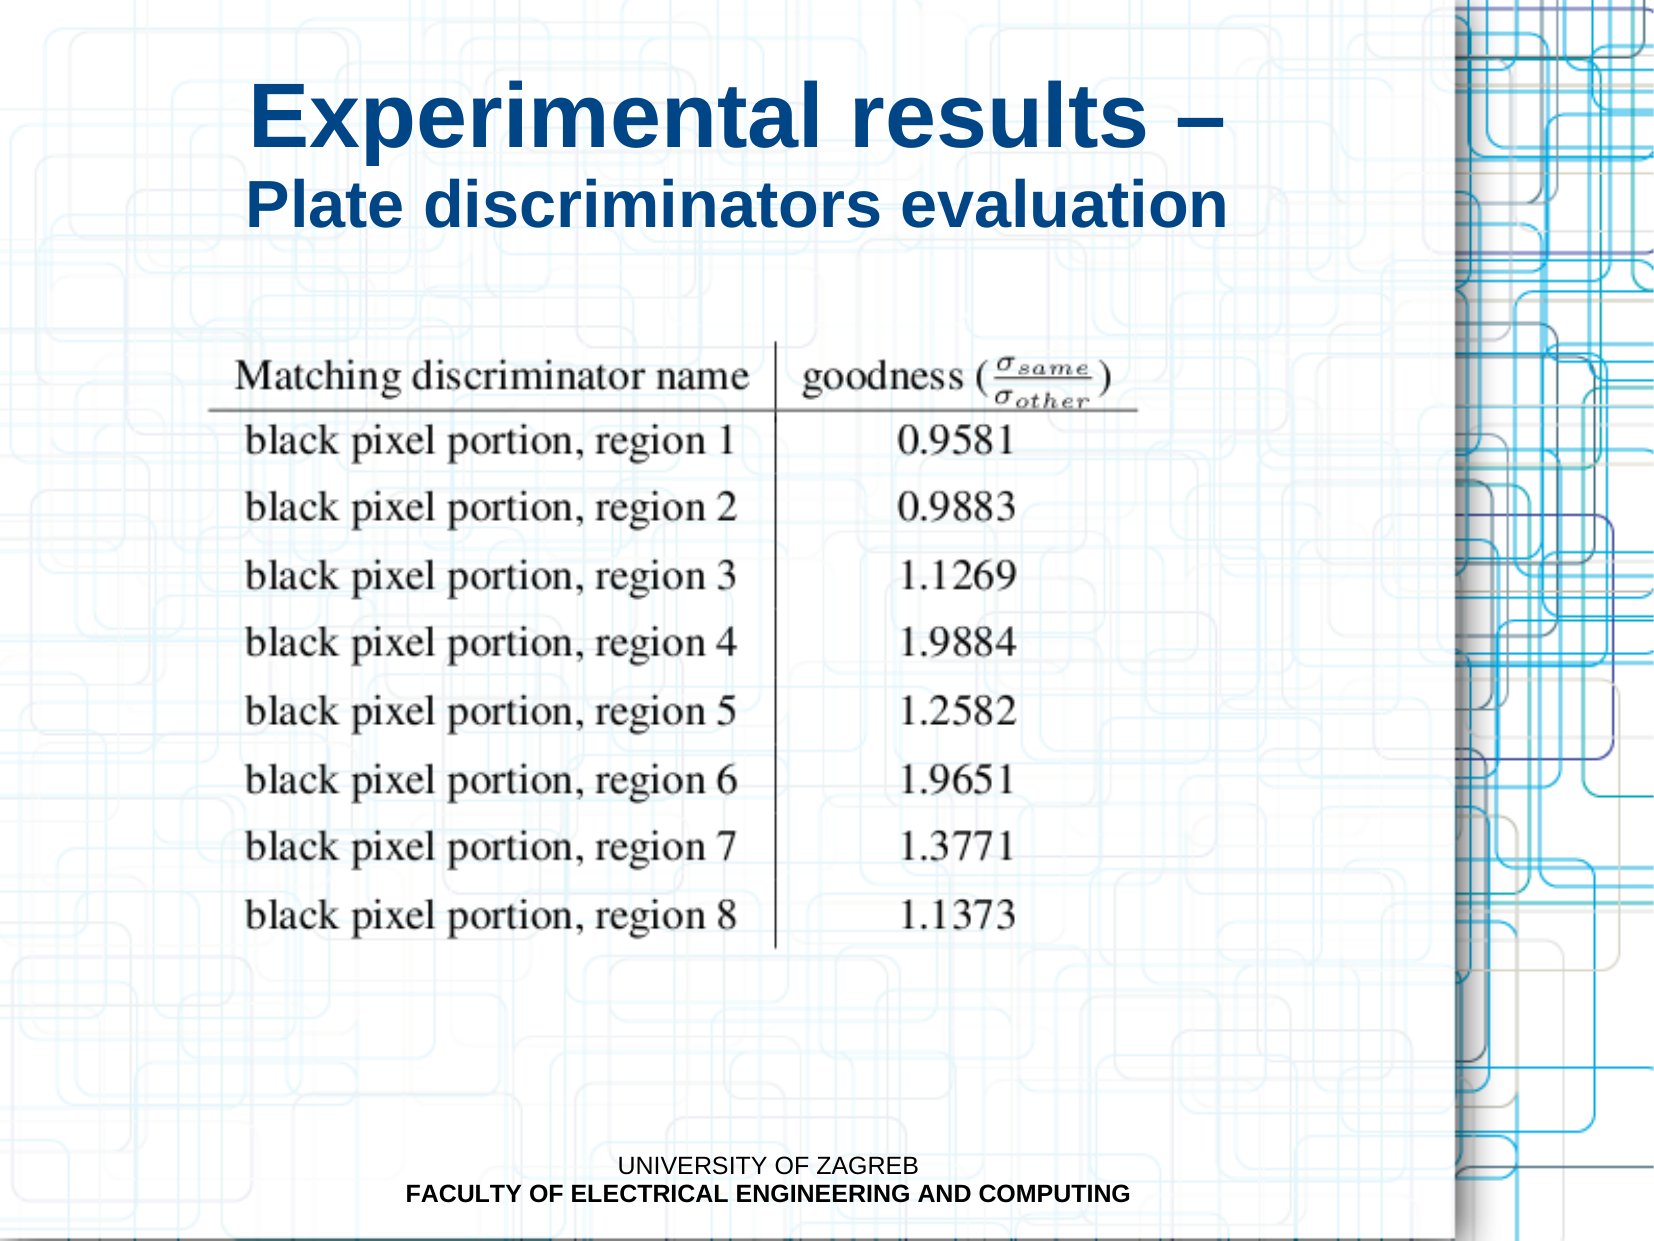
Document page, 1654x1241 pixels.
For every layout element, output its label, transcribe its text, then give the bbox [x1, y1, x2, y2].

title Experimental results – Plate discriminators evaluation [59, 56, 1418, 250]
picture [0, 0, 1654, 1241]
